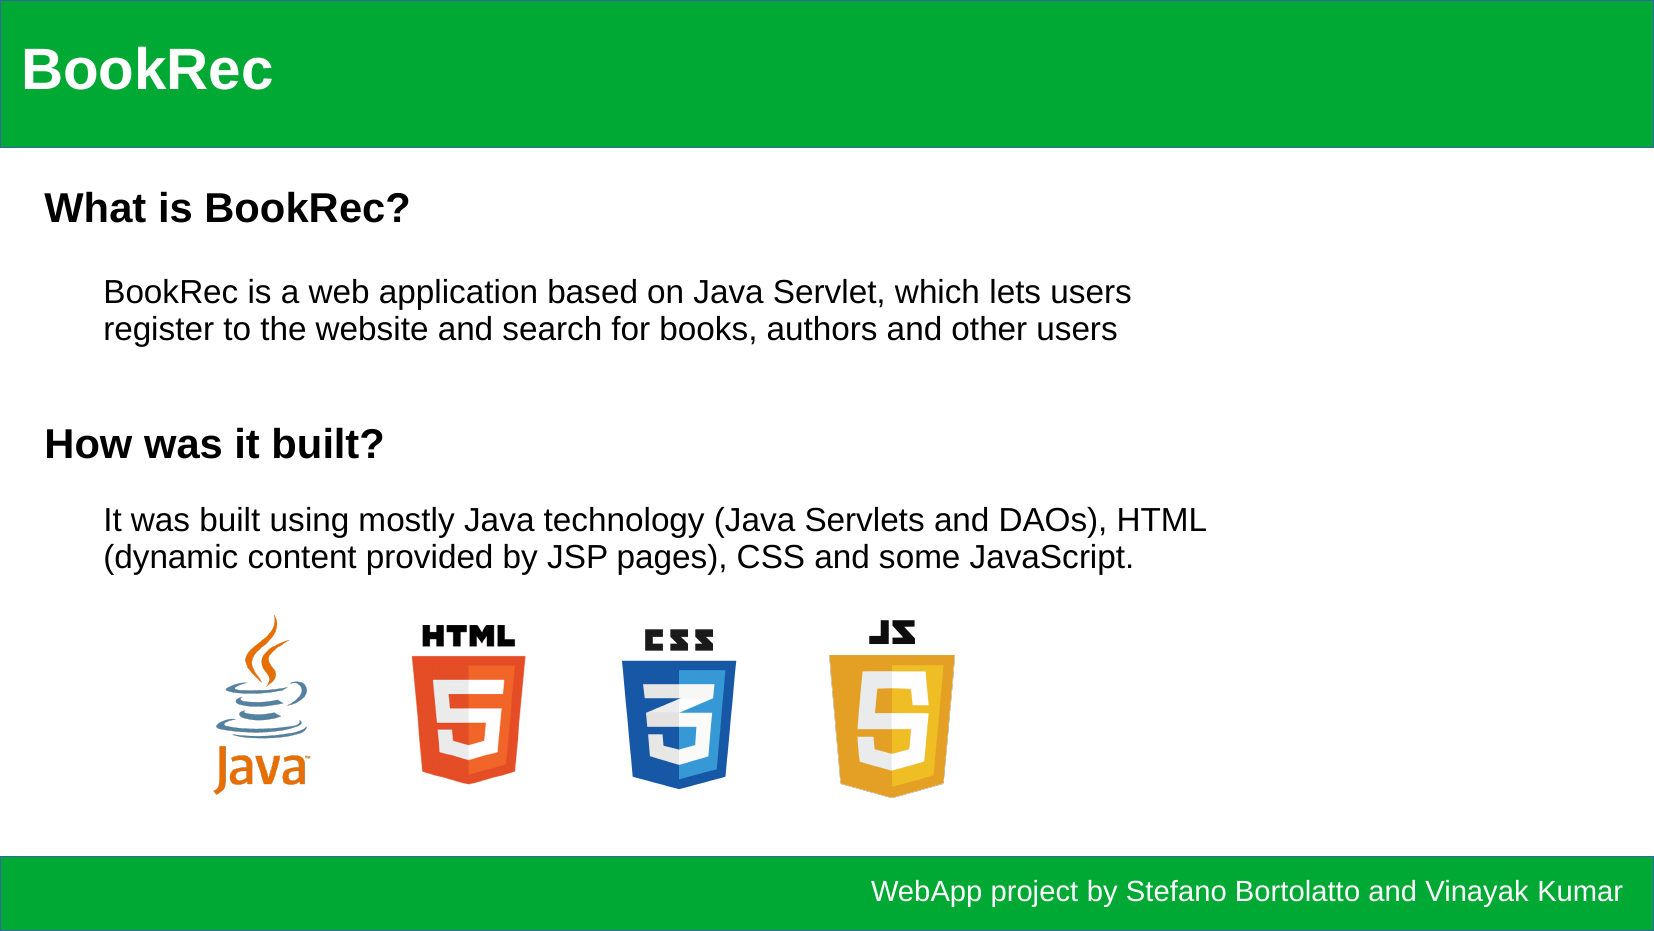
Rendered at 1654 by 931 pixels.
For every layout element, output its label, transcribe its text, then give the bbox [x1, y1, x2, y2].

text_box [0, 856, 1654, 931]
text_box How was it built? [29, 413, 414, 475]
text_box [0, 0, 1654, 148]
picture [590, 620, 1034, 798]
text_box BookRec is a web application based on Java Servlet, which lets users register to the website and search for books, authors and other users [88, 265, 1241, 355]
picture [375, 611, 562, 798]
text_box WebApp project by Stefano Bortolatto and Vinayak Kumar [856, 867, 1654, 916]
picture [168, 611, 355, 798]
text_box It was built using mostly Java technology (Java Servlets and DAOs), HTML (dynamic content provided by JSP pages), CSS and some JavaScript. [88, 494, 1300, 621]
text_box BookRec [0, 29, 296, 119]
text_box What is BookRec? [29, 177, 443, 239]
